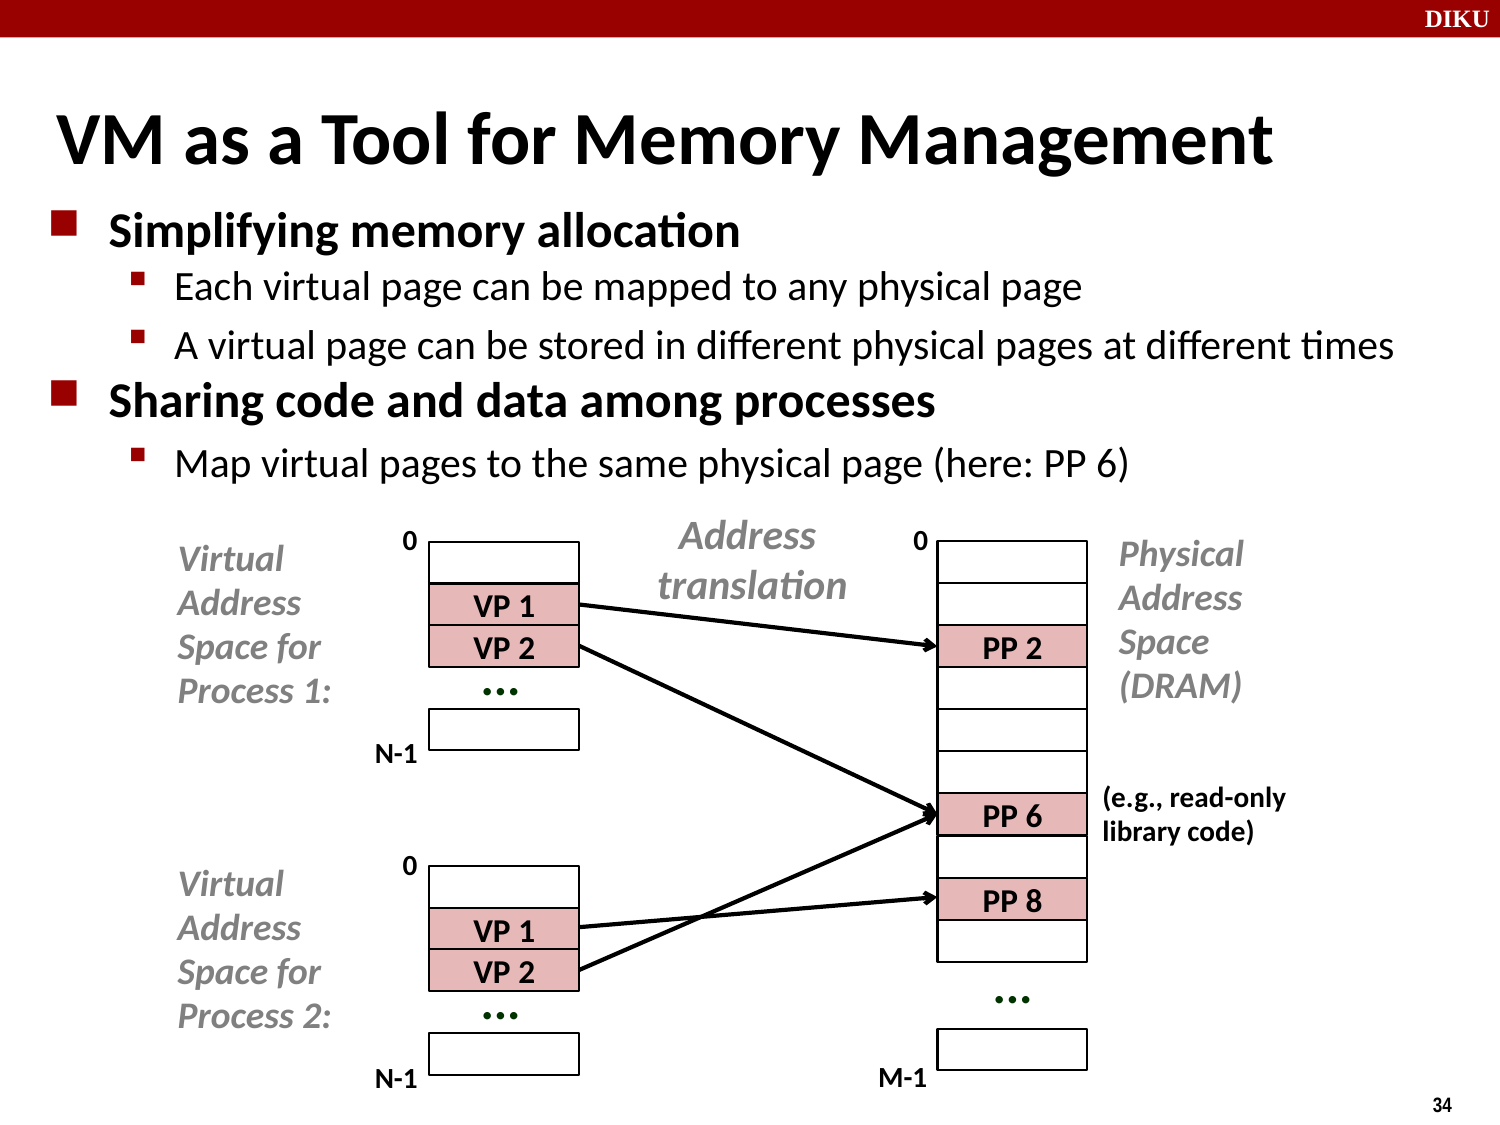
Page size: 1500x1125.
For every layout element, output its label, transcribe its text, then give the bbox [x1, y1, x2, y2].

text_box PP 2 [937, 625, 1088, 666]
text_box N-1 [359, 1054, 433, 1104]
text_box Virtual Address Space for Process 2: [162, 853, 388, 1046]
text_box Address translation [642, 500, 863, 615]
text_box Simplifying memory allocation Each virtual page can be mapped to any physical page A virtual page can be stored in different physical pages at different times Sharing code and data among processes Map virtual pages to the same physical page (here: PP 6) [37, 200, 1475, 513]
text_box (e.g., read-only library code) [1088, 772, 1326, 857]
text_box 0 [898, 516, 944, 566]
text_box N-1 [359, 729, 433, 779]
text_box VP 1 [429, 907, 580, 949]
text_box VM as a Tool for Memory Management [41, 87, 1455, 182]
text_box VP 2 [429, 949, 580, 992]
text_box VP 2 [429, 624, 580, 667]
text_box PP 8 [937, 877, 1088, 919]
text_box Physical Address Space (DRAM) [1104, 524, 1280, 717]
text_box ... [465, 646, 536, 721]
text_box M-1 [863, 1053, 943, 1103]
text_box 0 [387, 841, 433, 891]
text_box PP 6 [937, 793, 1088, 835]
text_box VP 1 [429, 583, 580, 624]
text_box 0 [387, 516, 433, 566]
text_box ... [977, 954, 1048, 1029]
text_box ... [465, 970, 536, 1045]
text_box Virtual Address Space for Process 1: [162, 528, 388, 721]
